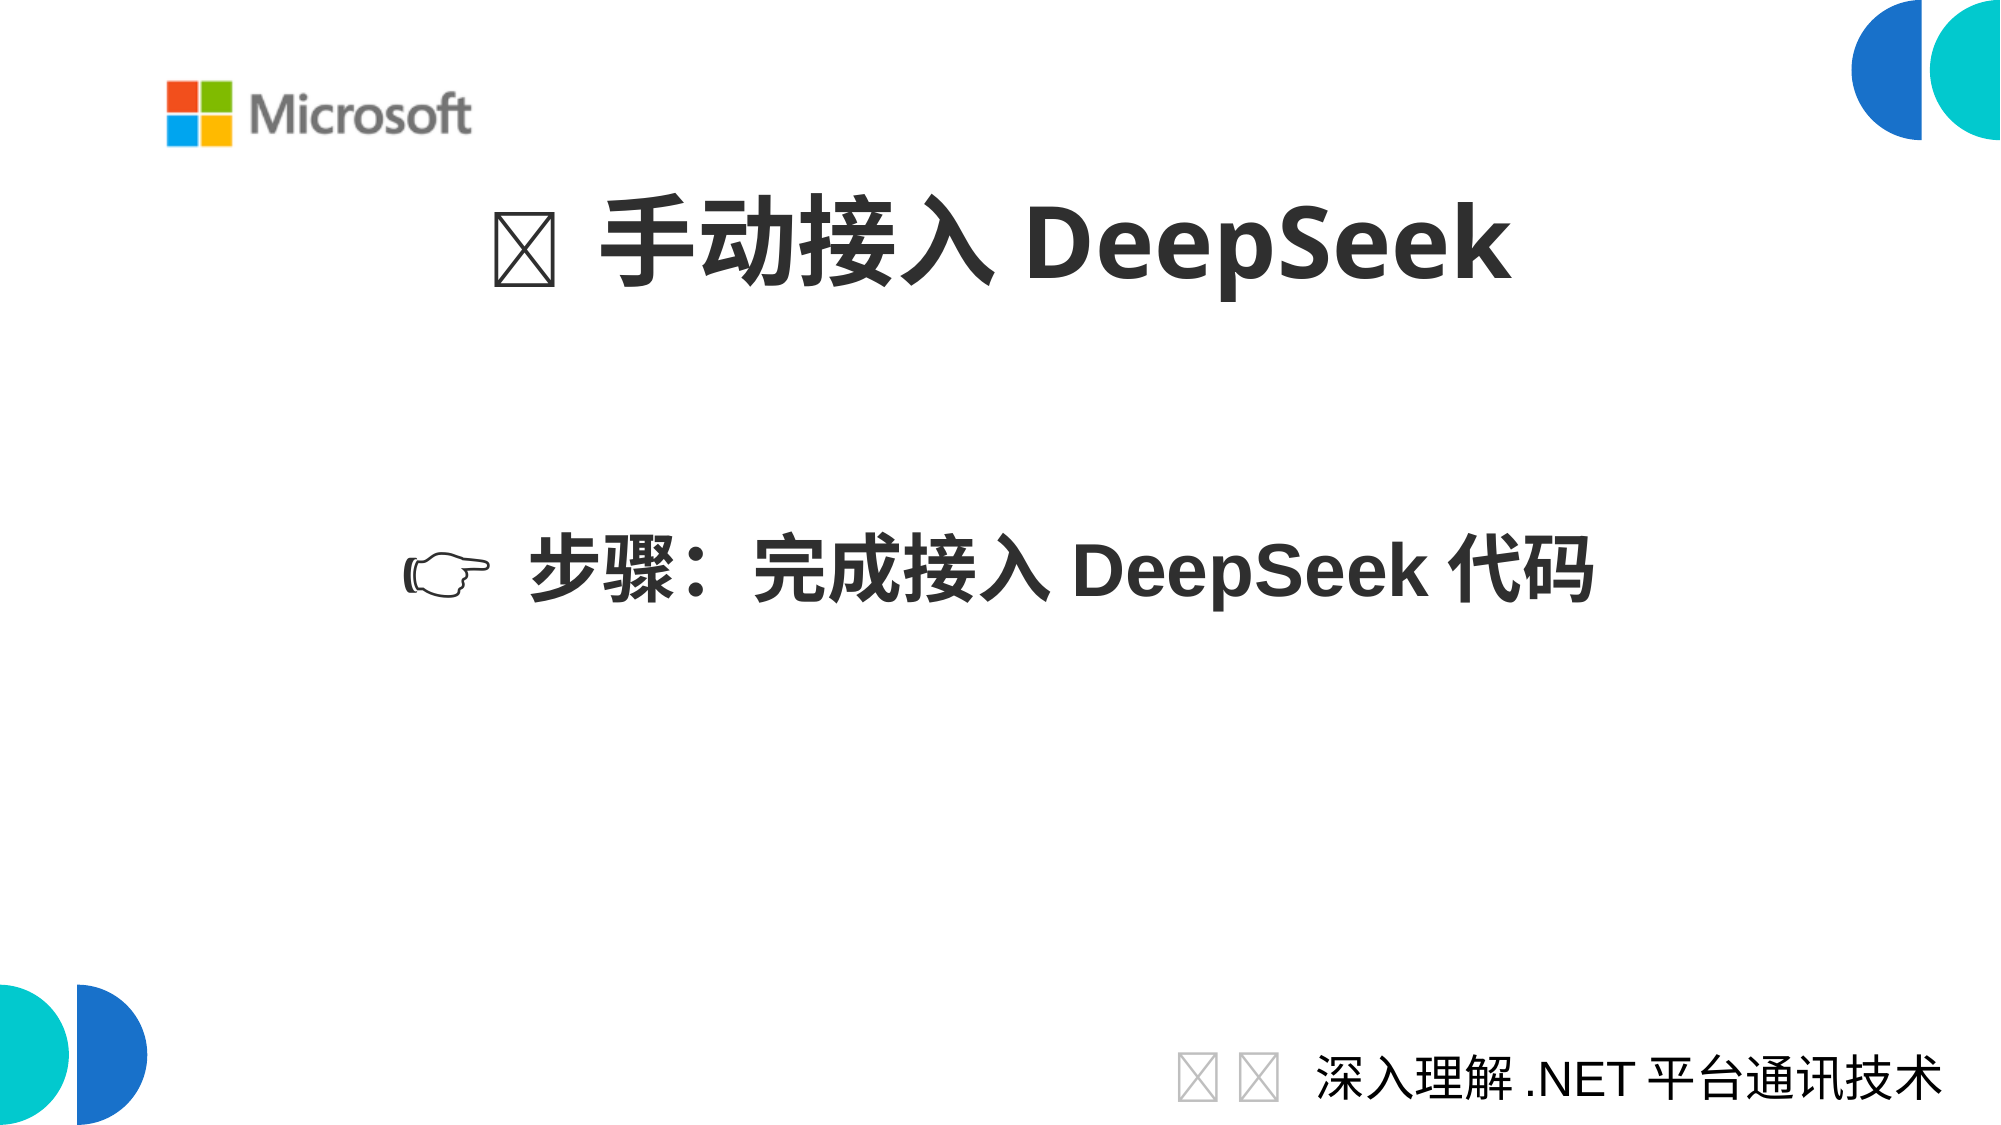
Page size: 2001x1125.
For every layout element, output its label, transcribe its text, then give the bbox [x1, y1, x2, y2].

text_box 👉 步骤：完成接入DeepSeek代码 [215, 468, 1802, 682]
title 🚀 手动接入DeepSeek [138, 145, 1862, 332]
subtitle 🚀 🚀 深入理解.NET平台通讯技术 [1173, 1046, 1952, 1107]
picture [85, 41, 552, 189]
